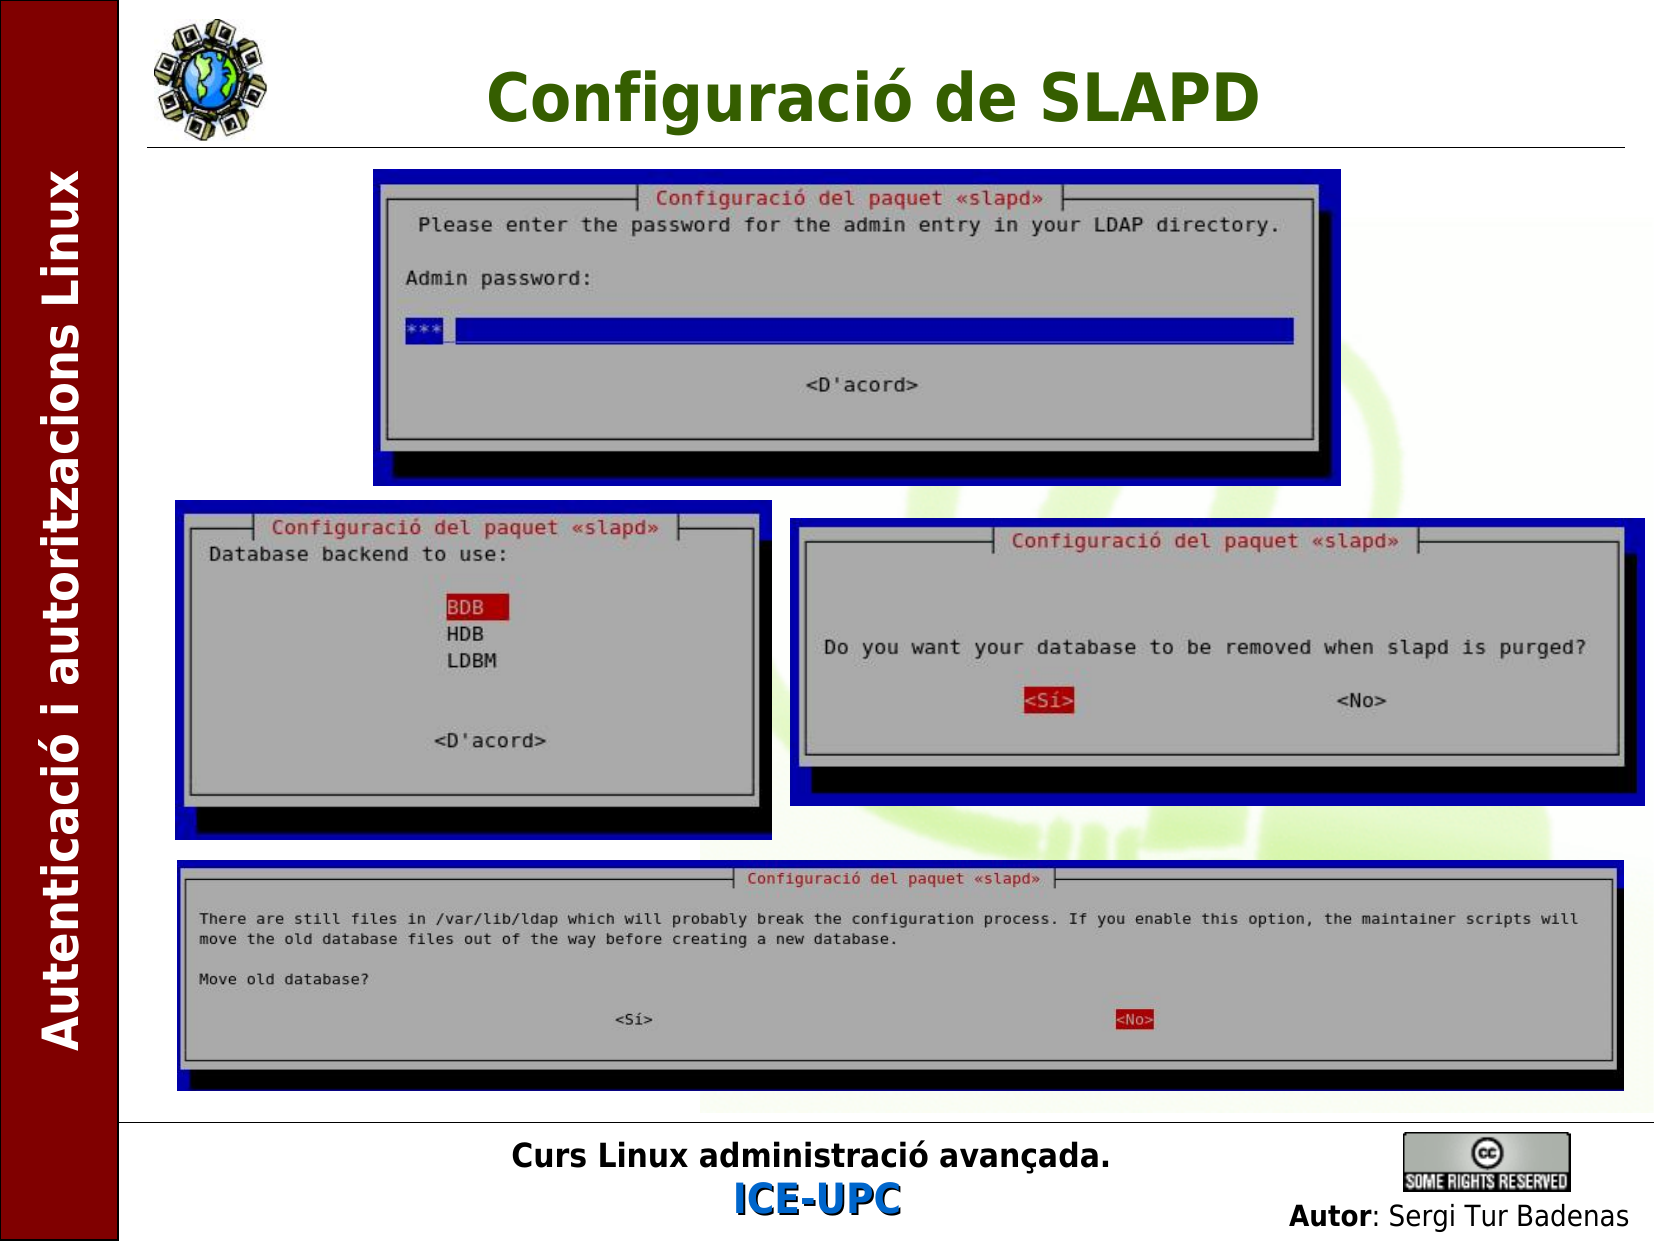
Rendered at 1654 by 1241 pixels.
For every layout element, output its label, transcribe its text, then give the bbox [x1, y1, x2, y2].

title Configuració de SLAPD [129, 56, 1619, 141]
picture [1403, 1132, 1571, 1192]
picture [175, 169, 1654, 1113]
picture [154, 19, 268, 56]
